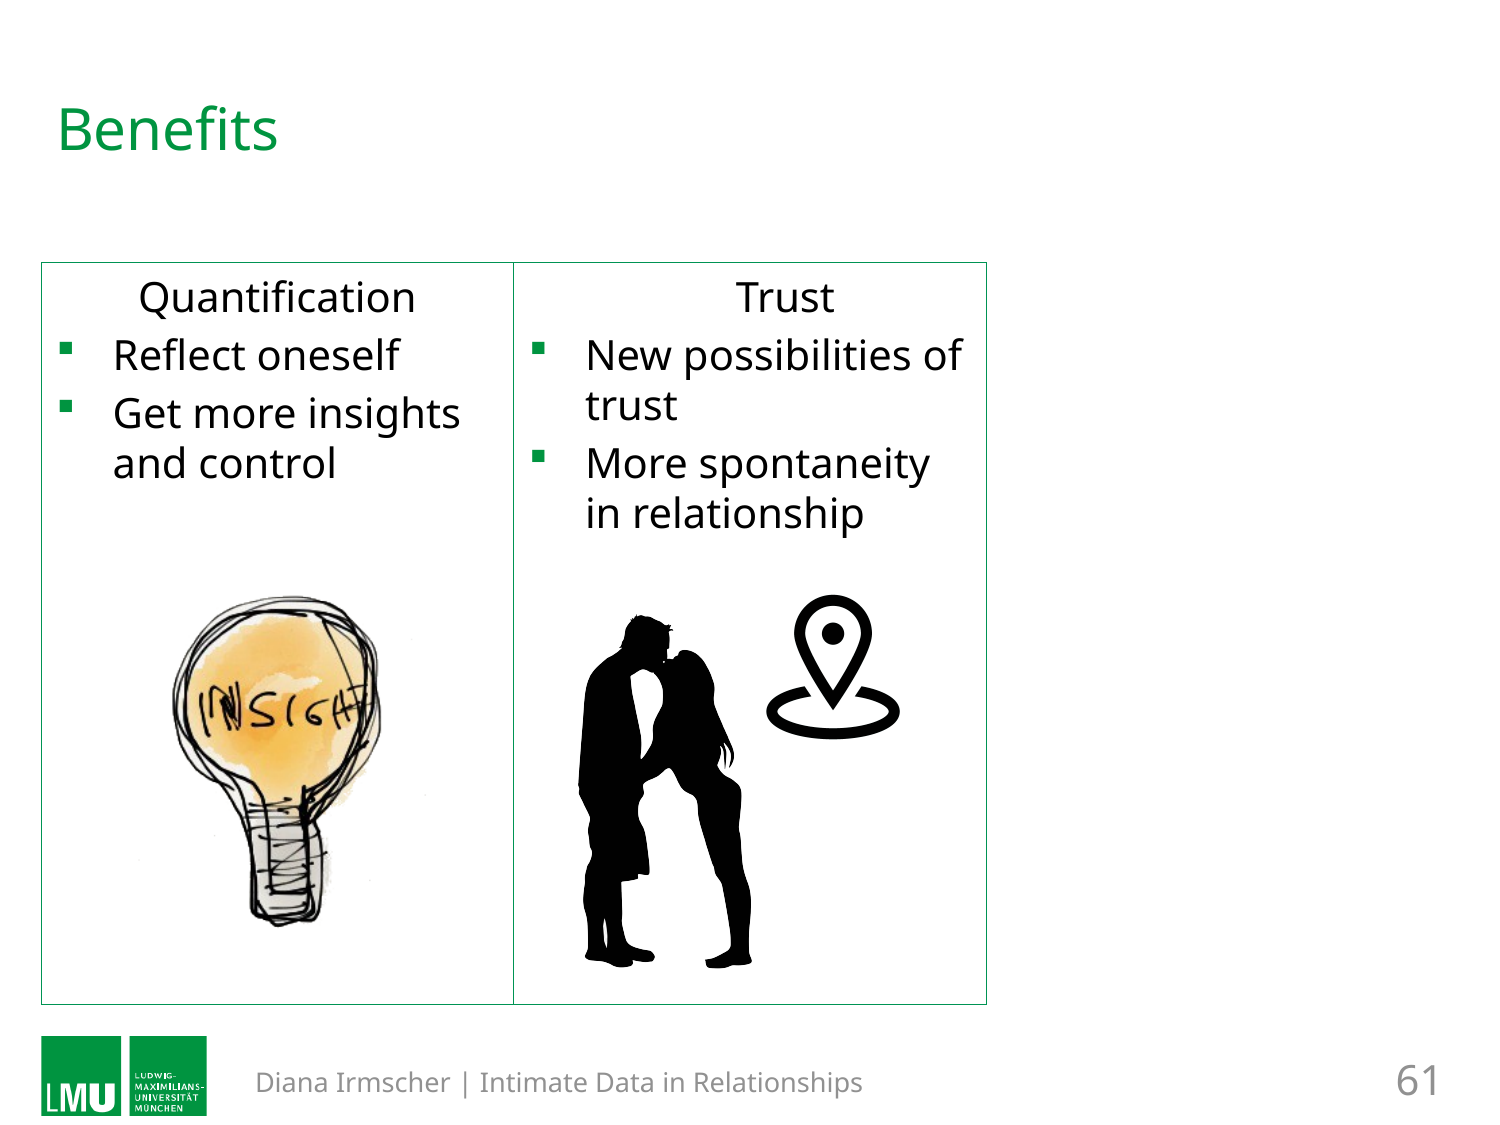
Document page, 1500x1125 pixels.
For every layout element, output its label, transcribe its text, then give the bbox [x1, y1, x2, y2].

slide_number <number> [1014, 1046, 1459, 1117]
list Quantification Reflect oneself Get more insights and control [41, 262, 514, 1005]
footer Diana Irmscher | Intimate Data in Relationships [240, 1046, 963, 1117]
title Benefits [41, 37, 1459, 217]
picture [94, 578, 449, 934]
picture [578, 578, 922, 969]
list Trust New possibilities of trust More spontaneity in relationship [514, 262, 987, 1005]
